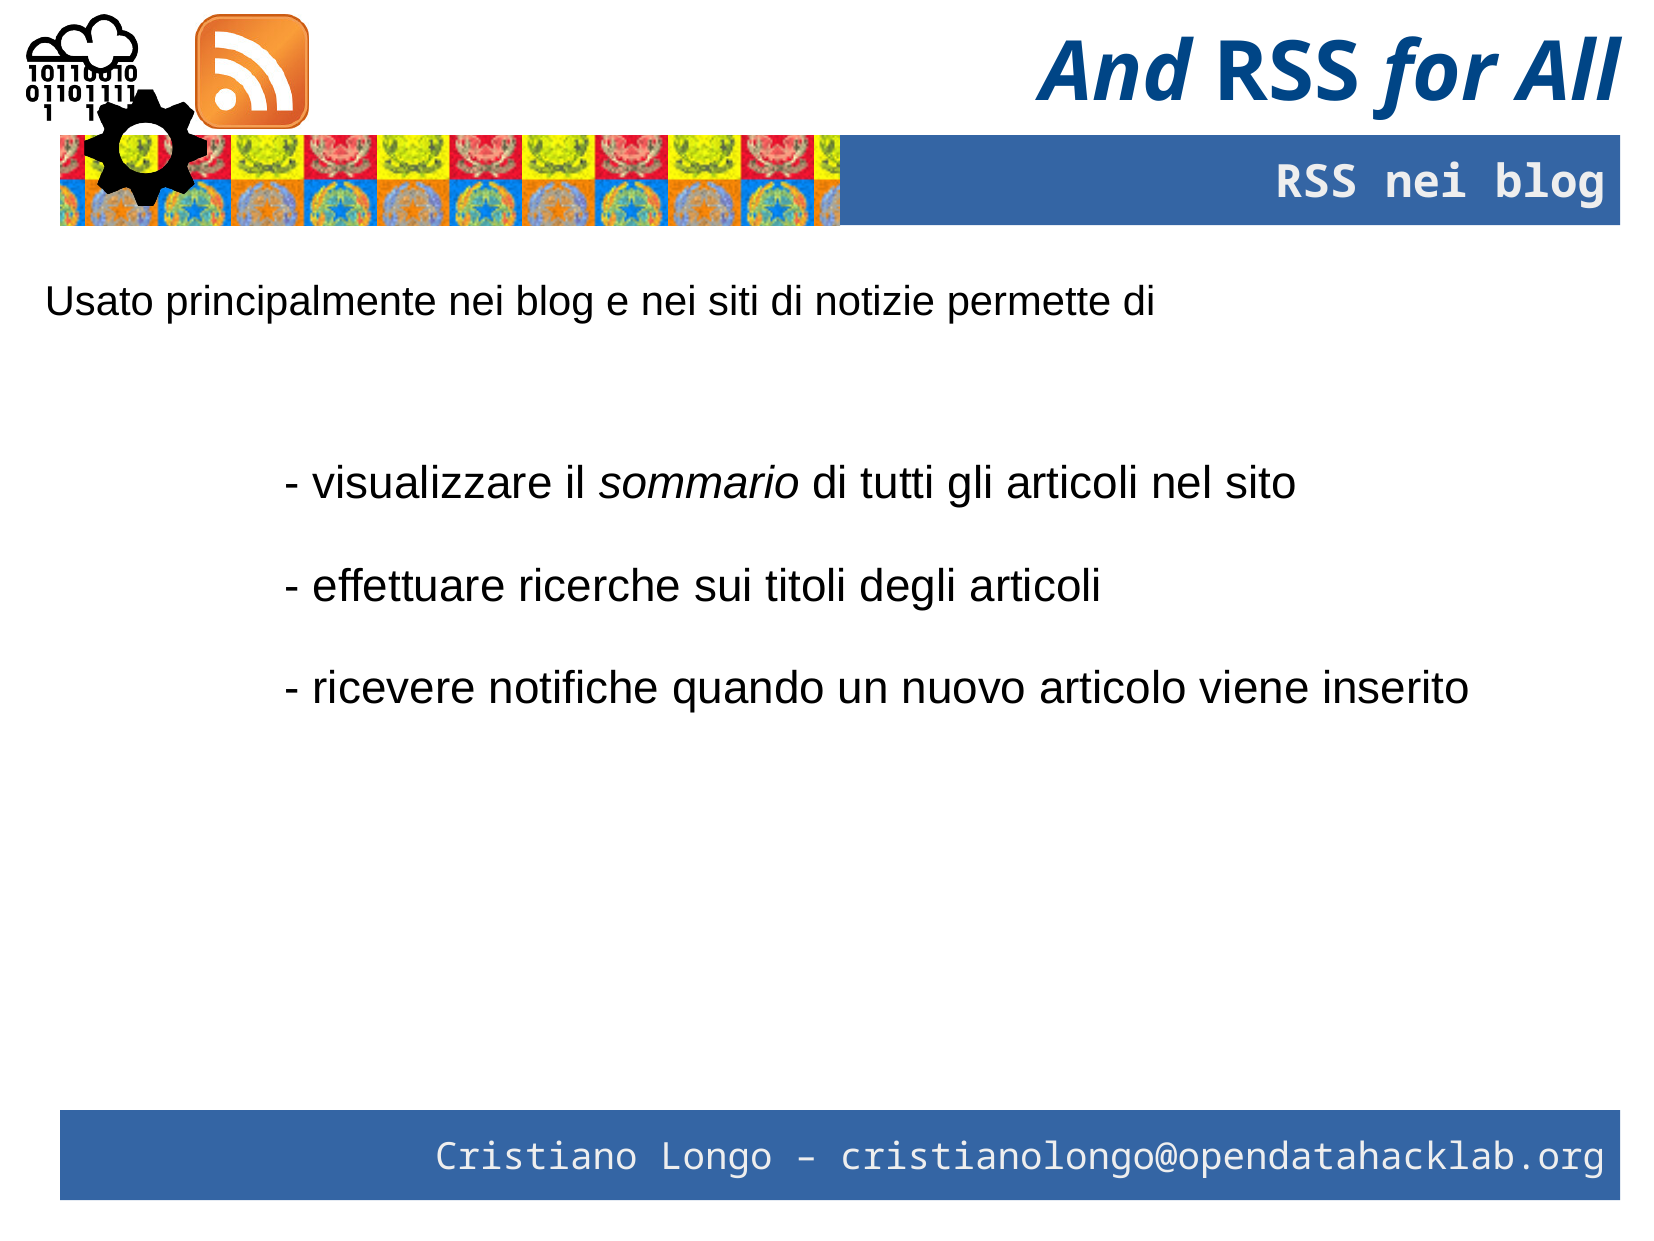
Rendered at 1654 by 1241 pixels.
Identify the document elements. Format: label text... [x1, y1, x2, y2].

picture [26, 14, 309, 206]
text_box And RSS for All [870, 4, 1636, 214]
text_box Cristiano Longo – cristianolongo@opendatahacklab.org [60, 1110, 1621, 1201]
text_box RSS nei blog [840, 135, 1621, 226]
text_box Usato principalmente nei blog e nei siti di notizie permette di [30, 270, 1366, 391]
text_box - visualizzare il sommario di tutti gli articoli nel sito - effettuare ricerche sui titoli degli articoli - ricevere notifiche quando un nuovo articolo viene inserito [270, 450, 1501, 1036]
text_box [60, 135, 840, 226]
